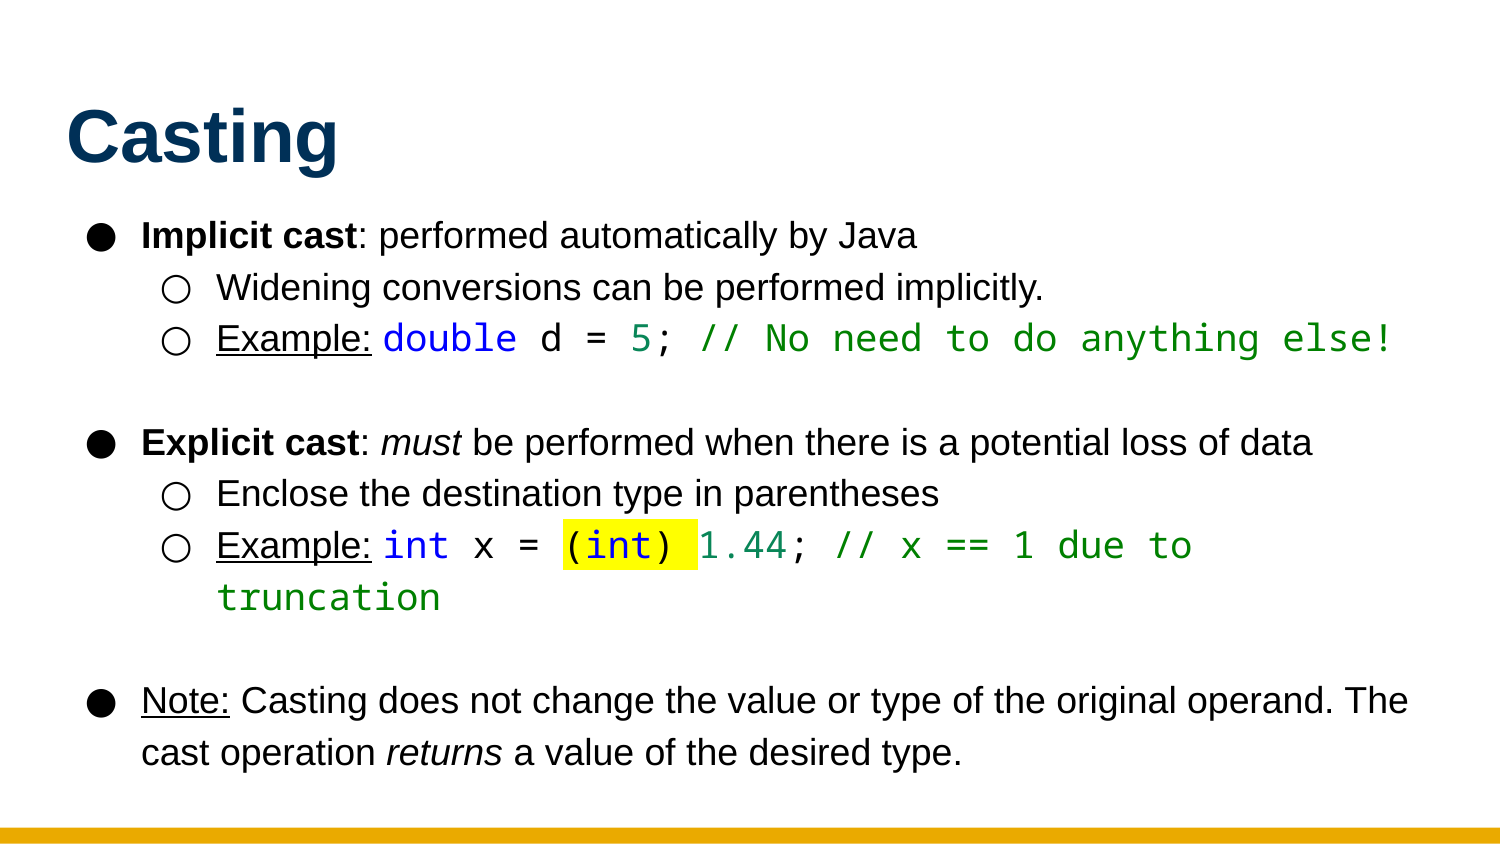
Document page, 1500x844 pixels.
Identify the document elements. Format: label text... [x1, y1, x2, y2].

title Casting [51, 72, 1449, 189]
text_box Implicit cast: performed automatically by Java Widening conversions can be performed implicitly. Example: double d = 5; // No need to do anything else! Explicit cast: must be performed when there is a potential loss of data Enclose the destination type in parentheses Example: int x = (int) 1.44; // x == 1 due to truncation Note: Casting does not change the value or type of the original operand. The cast operation returns a value of the desired type. [51, 189, 1449, 810]
